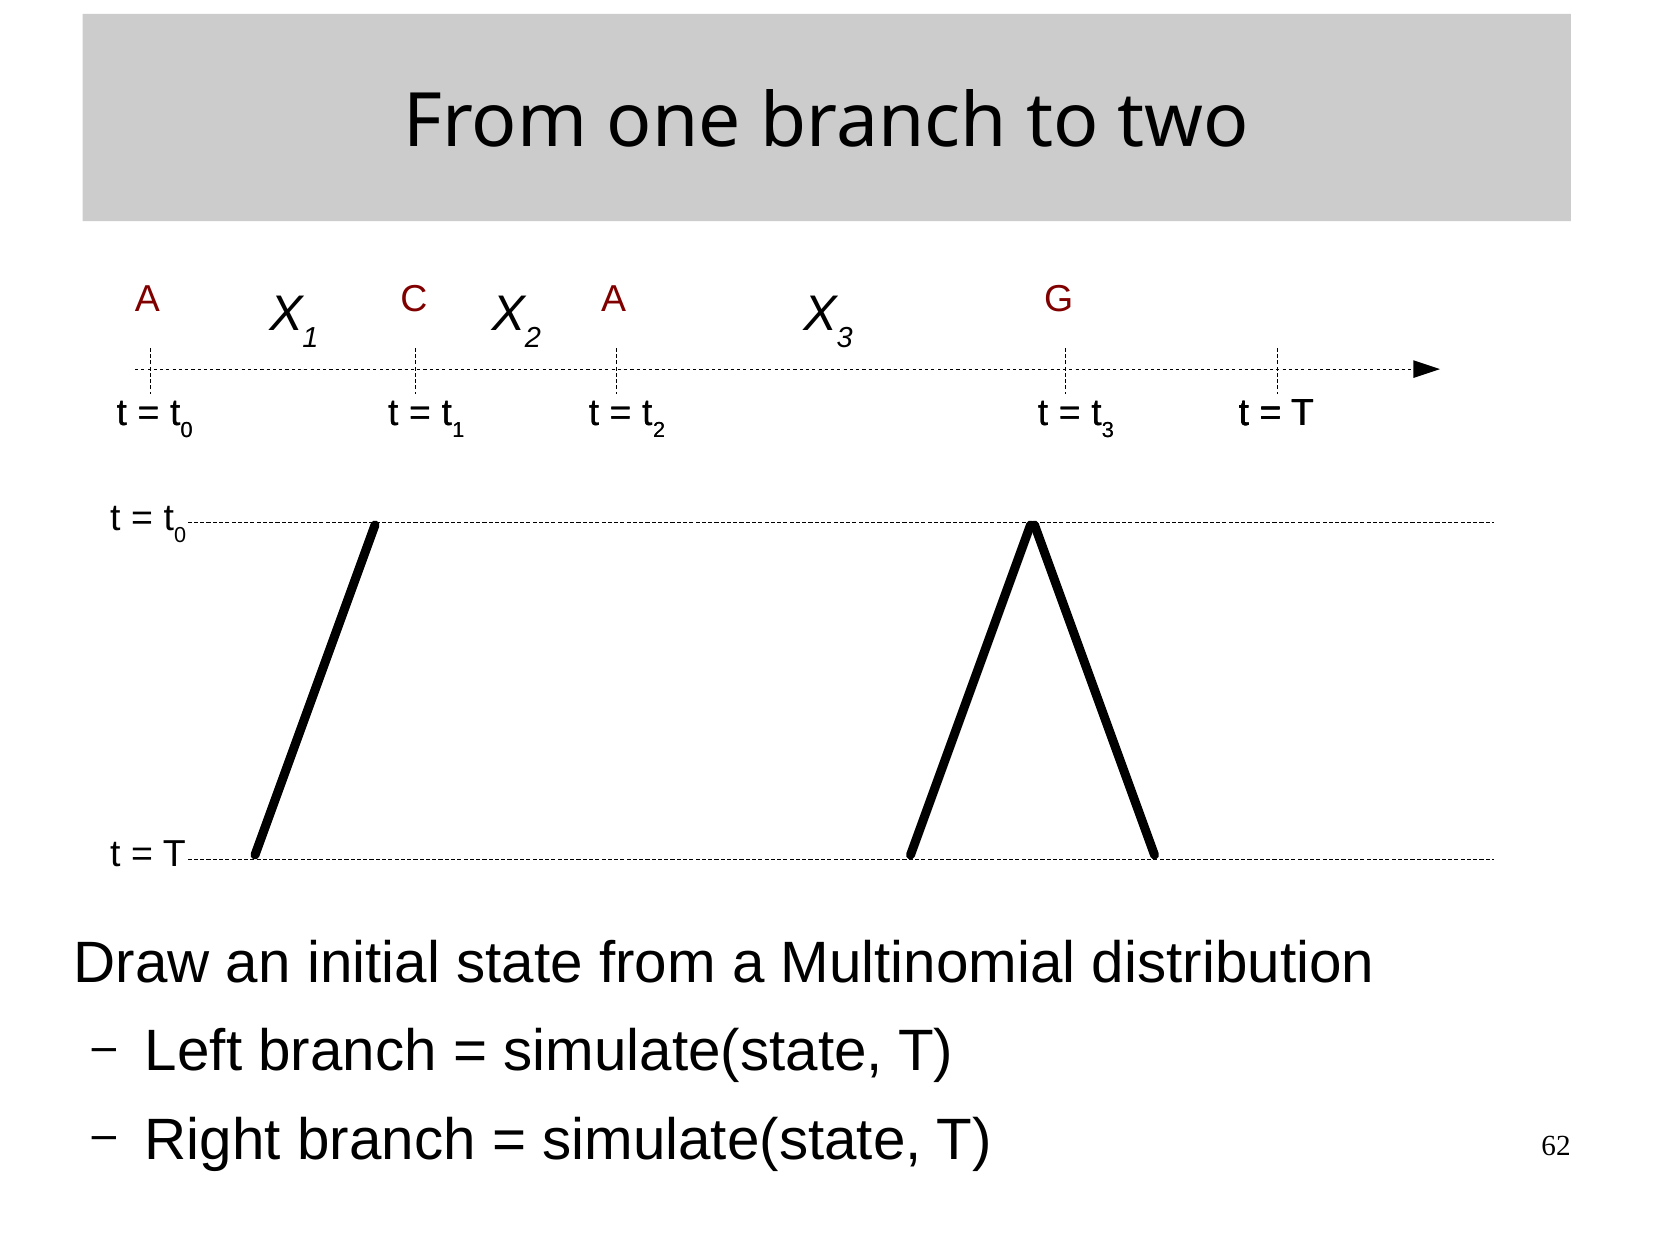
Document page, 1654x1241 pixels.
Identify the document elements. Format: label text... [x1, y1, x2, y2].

text_box X1 [254, 278, 361, 417]
text_box t = t3 [1023, 384, 1132, 450]
text_box t = t2 [574, 384, 683, 450]
text_box t = T [95, 825, 204, 882]
text_box t = t0 [95, 489, 204, 556]
text_box t = t0 [101, 384, 211, 450]
text_box C [385, 270, 446, 327]
text_box X2 [476, 278, 579, 417]
list [15, 408, 1636, 1198]
text_box X3 [788, 278, 886, 417]
text_box A [120, 270, 181, 327]
text_box t = t1 [373, 384, 482, 450]
list Draw an initial state from a Multinomial distribution Left branch = simulate(state, T) Right branch = simulate(state, T) [3, 929, 1624, 1216]
text_box A [586, 270, 647, 327]
title From one branch to two [82, 13, 1571, 222]
text_box t = T [1223, 384, 1333, 441]
text_box G [1029, 270, 1090, 327]
